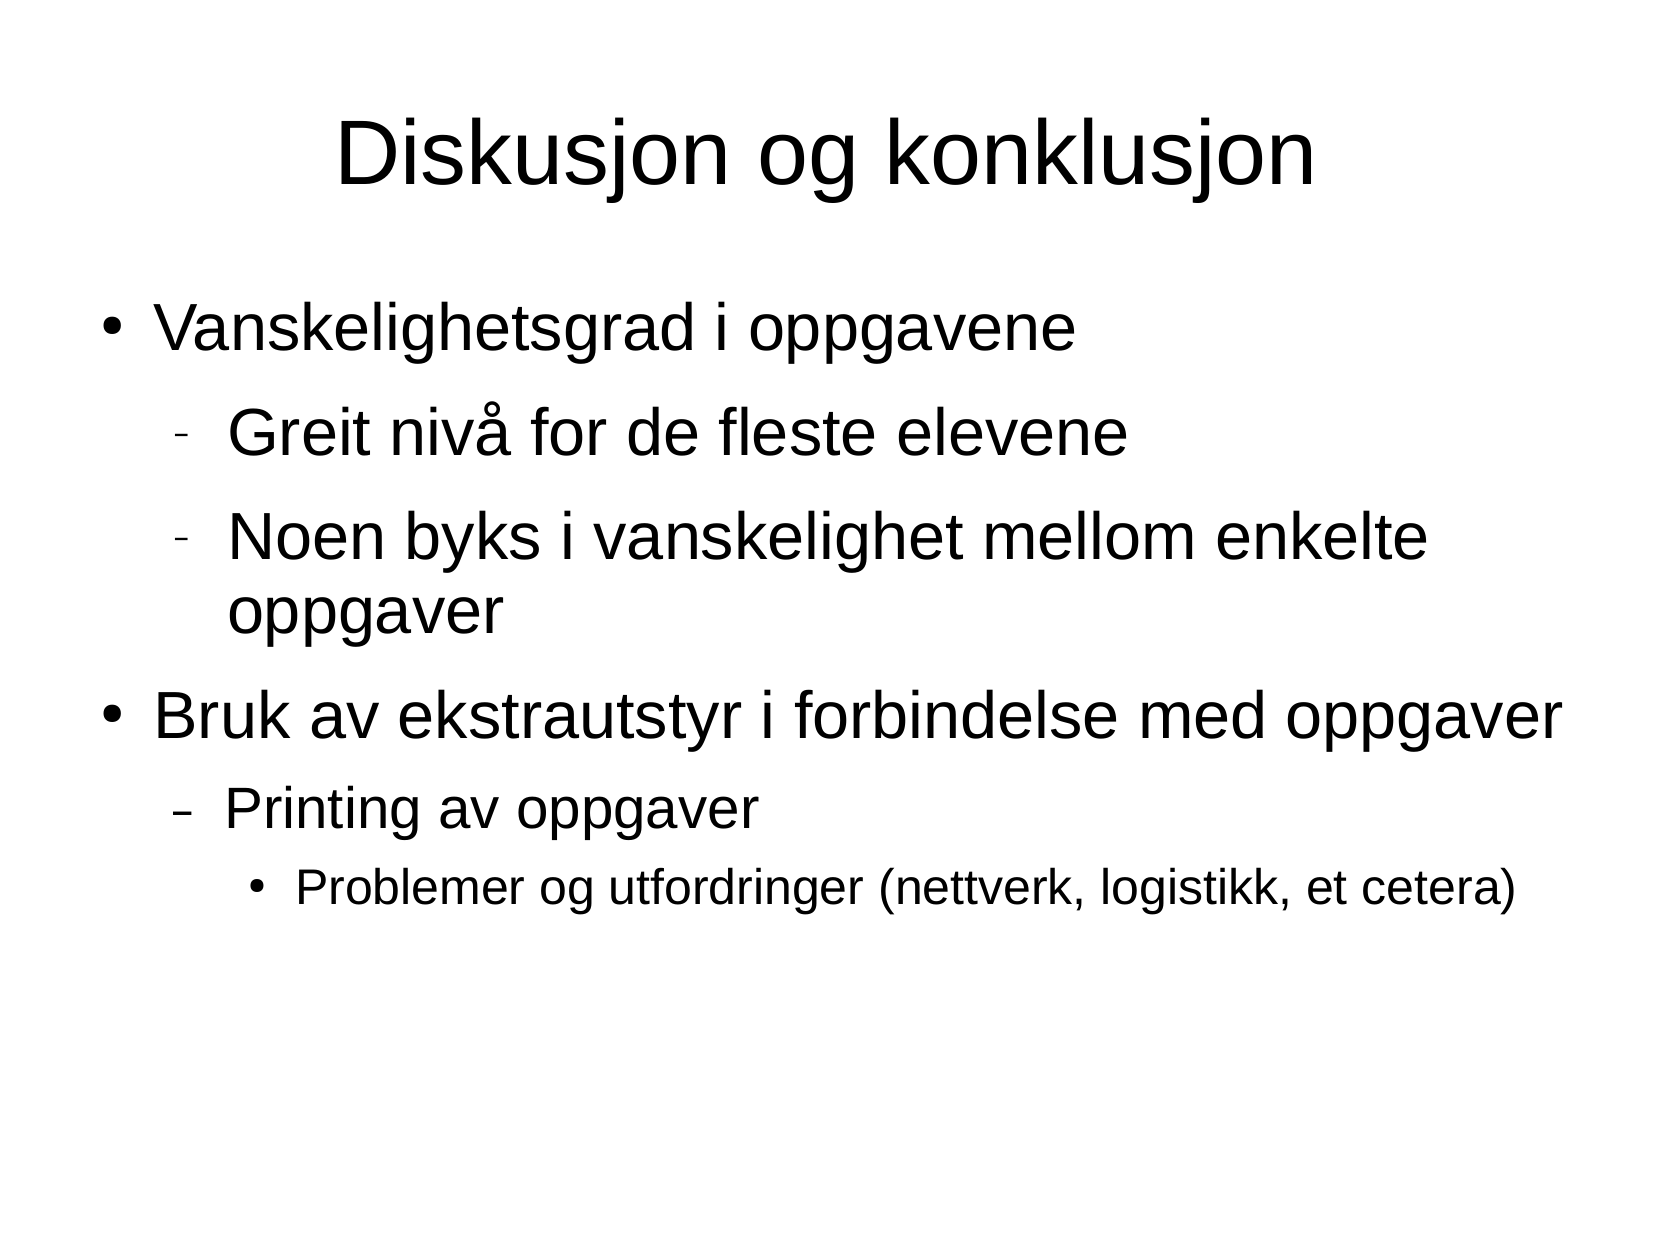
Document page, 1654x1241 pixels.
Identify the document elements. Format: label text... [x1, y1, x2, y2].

title Diskusjon og konklusjon [82, 49, 1571, 257]
list Vanskelighetsgrad i oppgavene Greit nivå for de fleste elevene Noen byks i vanskelighet mellom enkelte oppgaver Bruk av ekstrautstyr i forbindelse med oppgaver Printing av oppgaver Problemer og utfordringer (nettverk, logistikk, et cetera) [82, 290, 1571, 1010]
